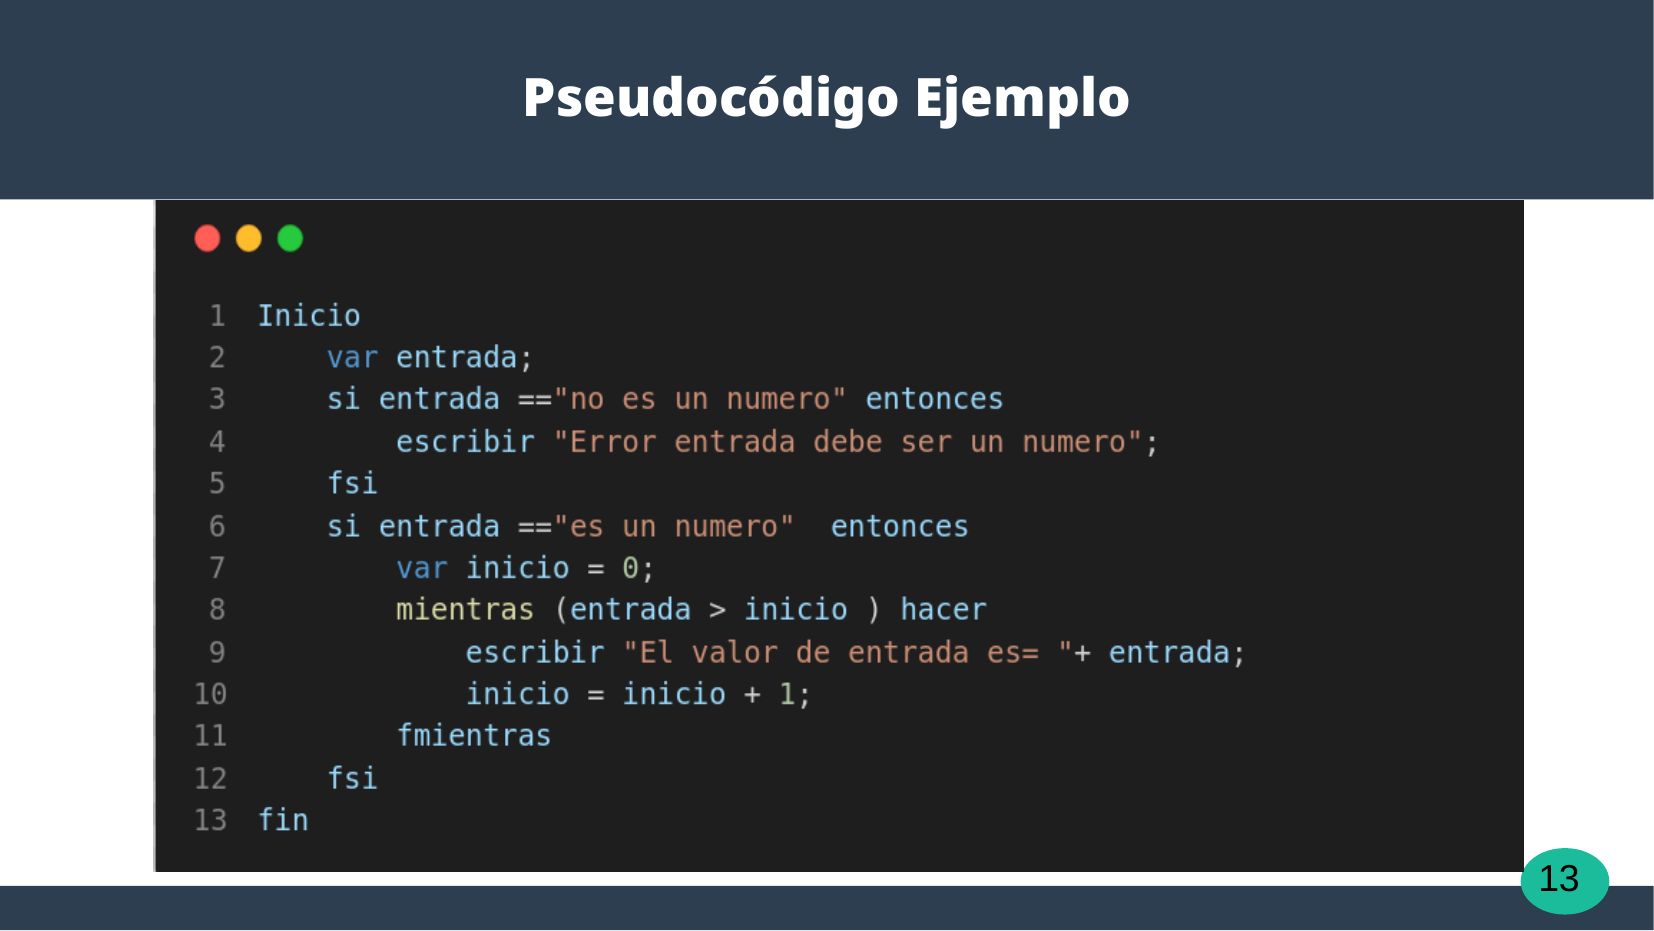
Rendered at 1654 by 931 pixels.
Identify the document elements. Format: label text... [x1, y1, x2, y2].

title Pseudocódigo Ejemplo [59, 37, 1595, 156]
picture [153, 200, 1524, 872]
text_box 13 [1523, 850, 1612, 922]
